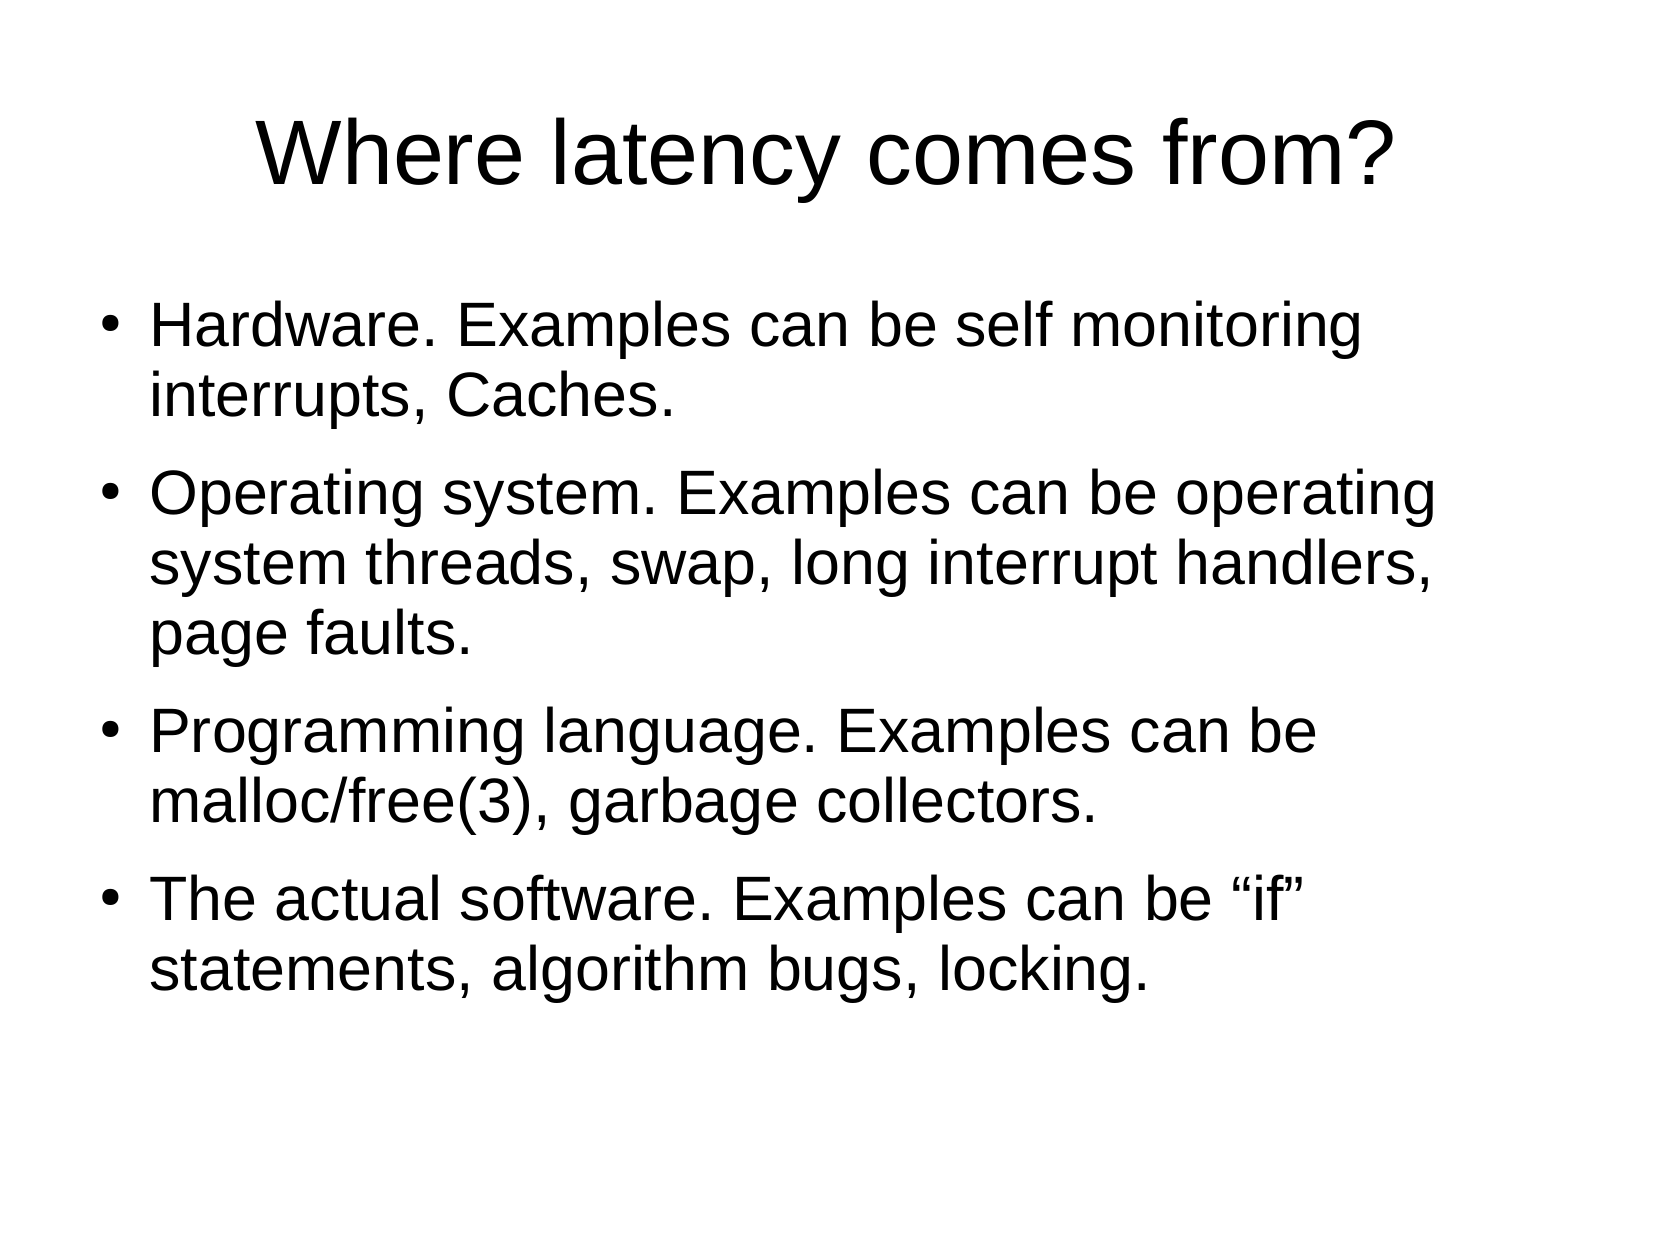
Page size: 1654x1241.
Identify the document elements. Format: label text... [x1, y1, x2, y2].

list Hardware. Examples can be self monitoring interrupts, Caches. Operating system. Examples can be operating system threads, swap, long interrupt handlers, page faults. Programming language. Examples can be malloc/free(3), garbage collectors. The actual software. Examples can be “if” statements, algorithm bugs, locking. [82, 290, 1538, 1010]
title Where latency comes from? [82, 49, 1571, 257]
